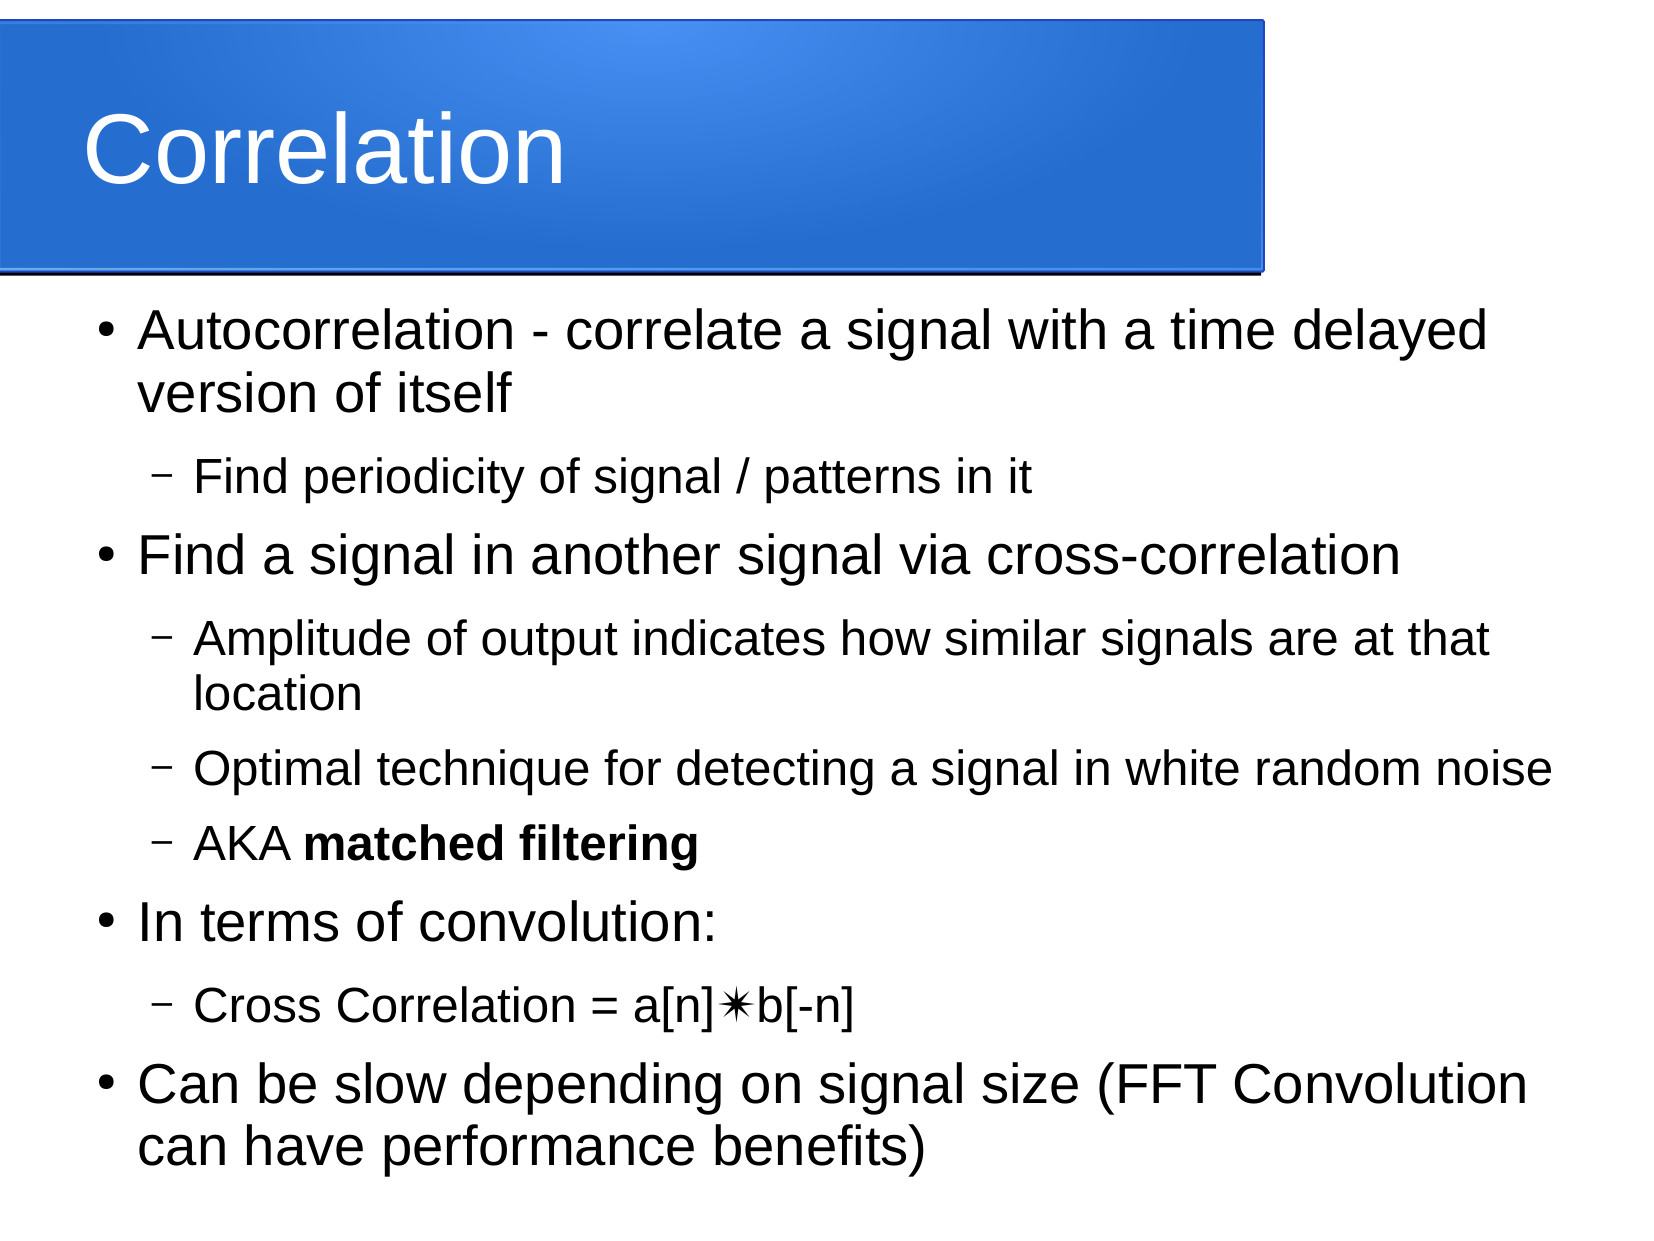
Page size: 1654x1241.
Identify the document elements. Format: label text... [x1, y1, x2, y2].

title Correlation [82, 47, 1235, 252]
list Autocorrelation - correlate a signal with a time delayed version of itself Find periodicity of signal / patterns in it Find a signal in another signal via cross-correlation Amplitude of output indicates how similar signals are at that location Optimal technique for detecting a signal in white random noise AKA matched filtering In terms of convolution: Cross Correlation = a[n]✴b[-n] Can be slow depending on signal size (FFT Convolution can have performance benefits) [82, 299, 1571, 1186]
